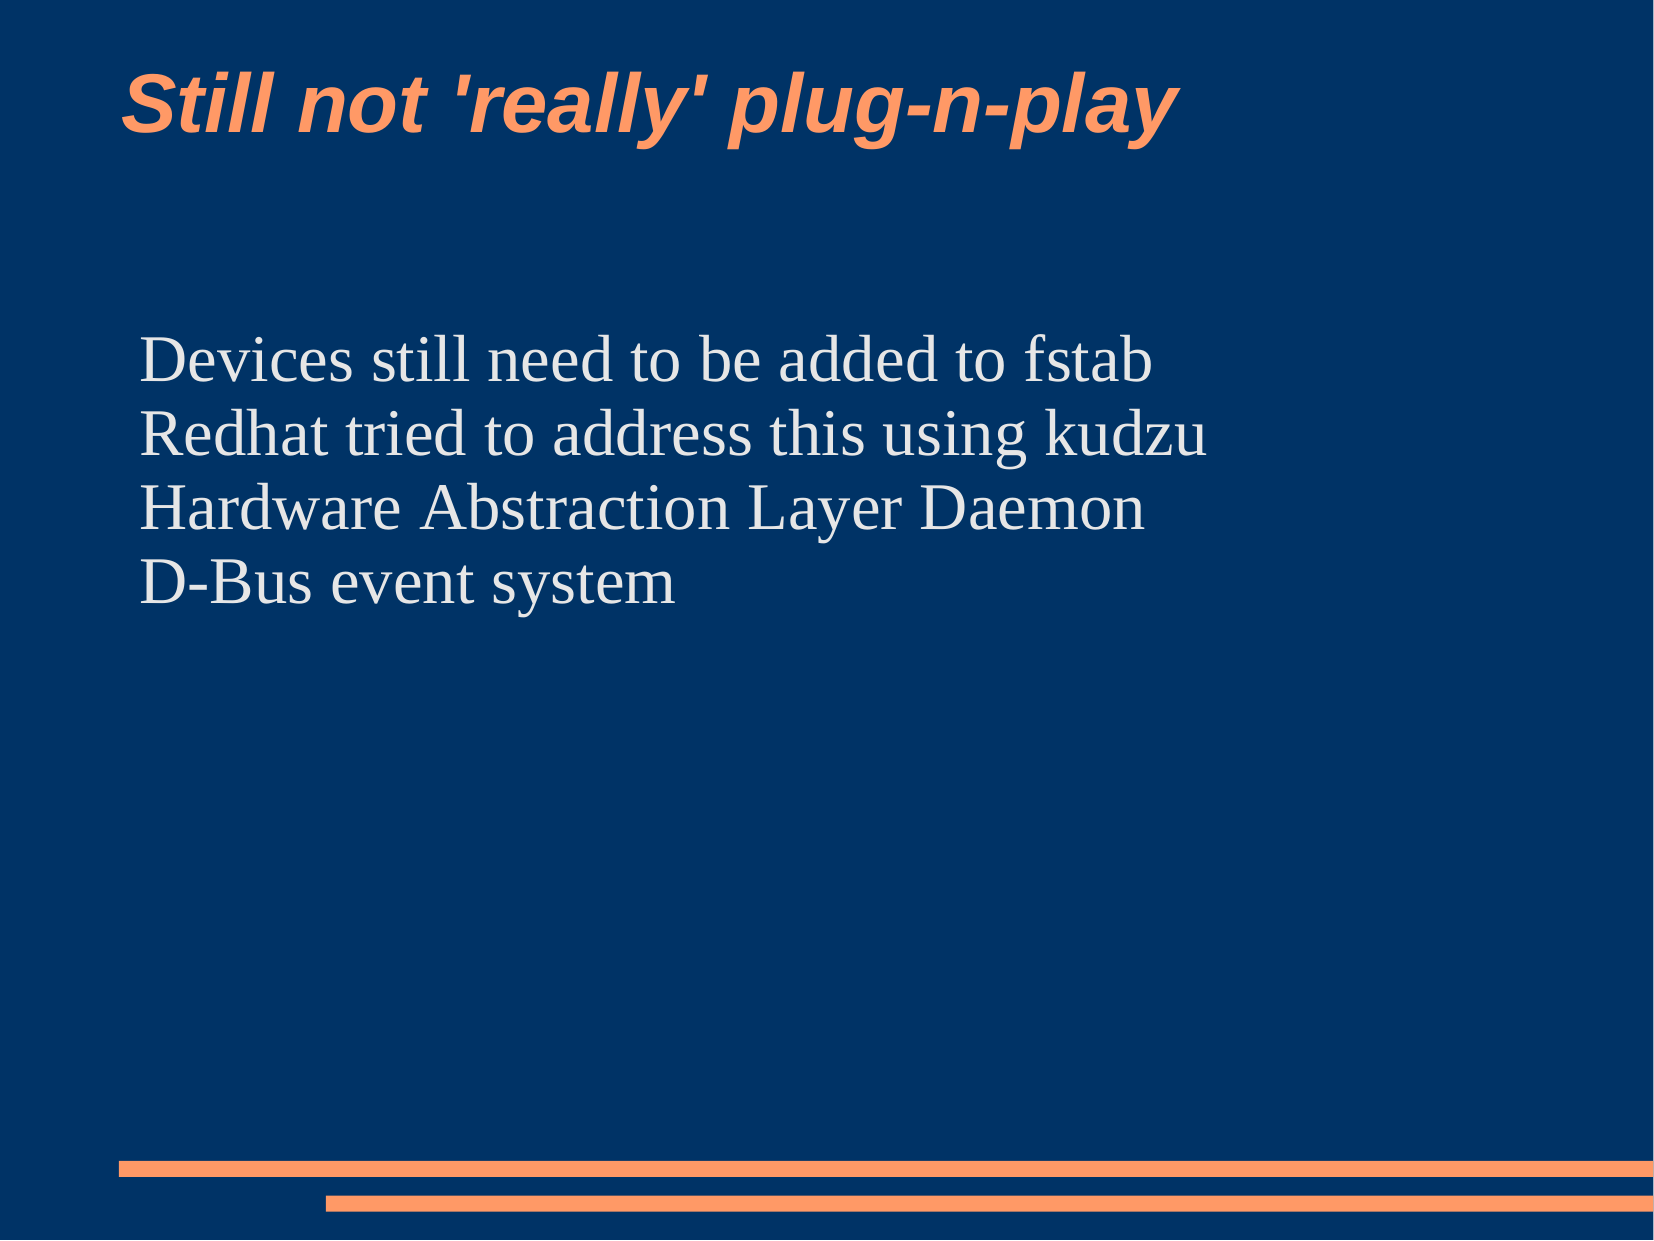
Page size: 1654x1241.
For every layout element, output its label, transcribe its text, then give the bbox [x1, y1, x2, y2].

list Devices still need to be added to fstab Redhat tried to address this using kudzu Hardware Abstraction Layer Daemon D-Bus event system [121, 322, 1561, 1133]
title Still not 'really' plug-n-play [121, 46, 1534, 254]
